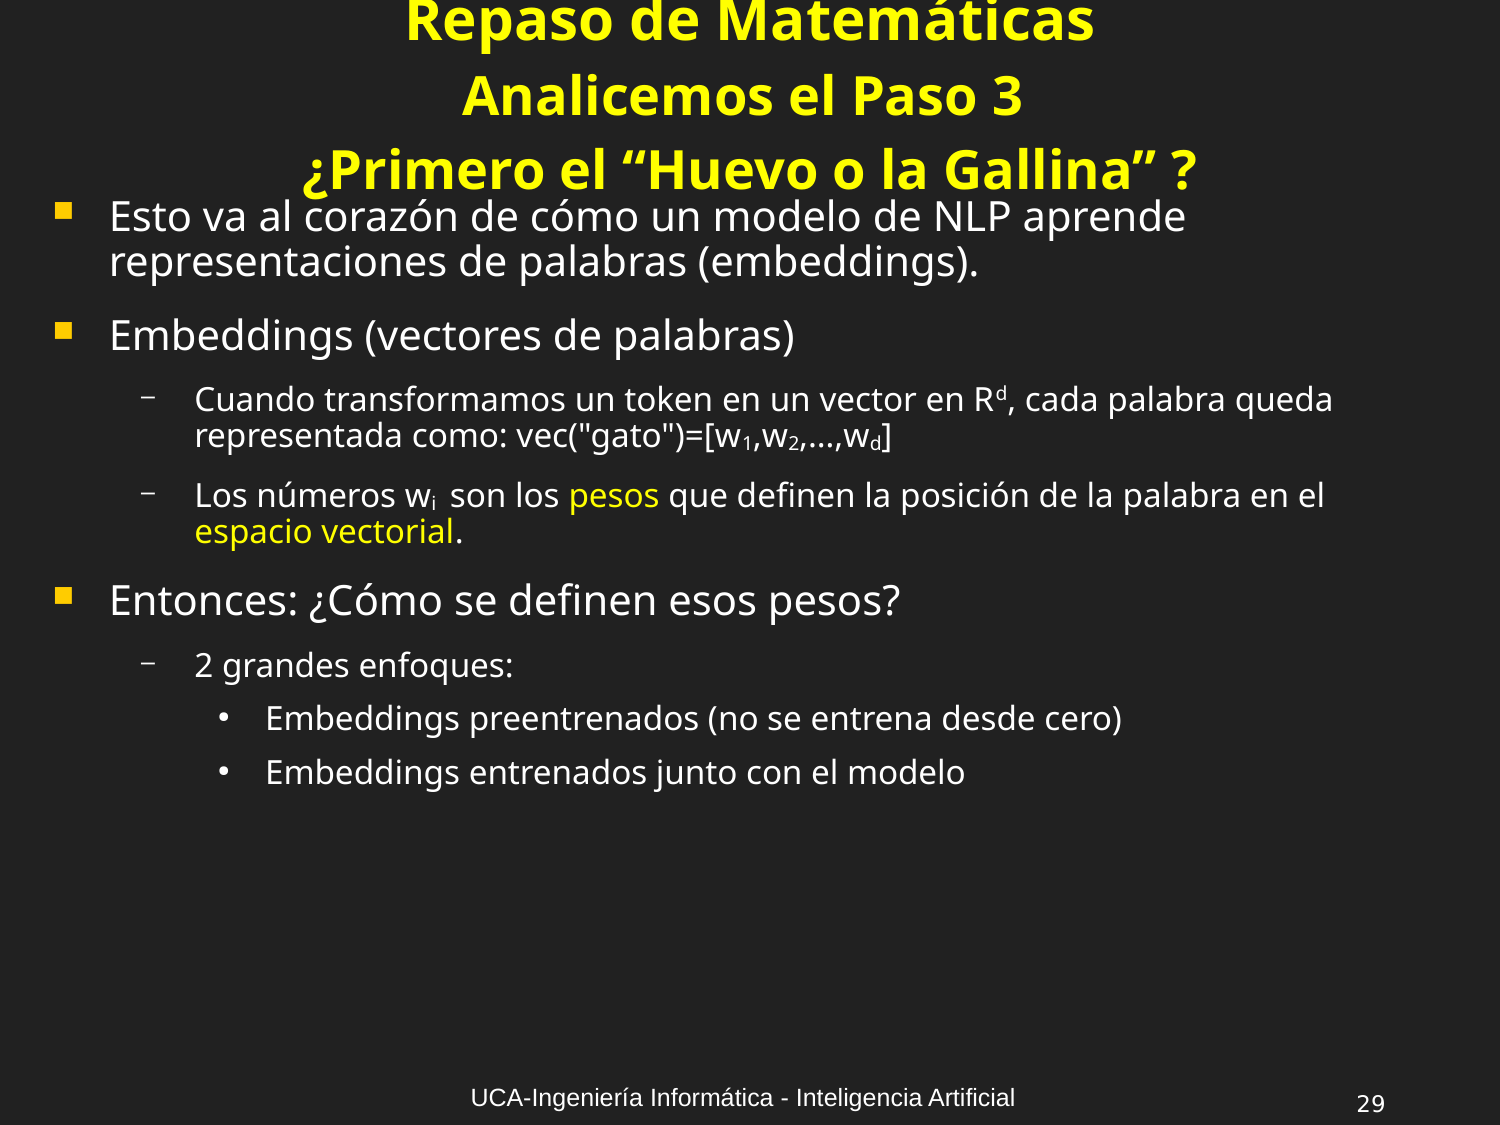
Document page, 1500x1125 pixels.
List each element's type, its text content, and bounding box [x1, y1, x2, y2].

title Repaso de Matemáticas Analicemos el Paso 3 ¿Primero el “Huevo o la Gallina” ? [75, 8, 1426, 176]
list Esto va al corazón de cómo un modelo de NLP aprende representaciones de palabras (embeddings). Embeddings (vectores de palabras) Cuando transformamos un token en un vector en Rd, cada palabra queda representada como: vec("gato")=[w1,w2,…,wd] Los números wi son los pesos que definen la posición de la palabra en el espacio vectorial. Entonces: ¿Cómo se definen esos pesos? 2 grandes enfoques: Embeddings preentrenados (no se entrena desde cero) Embeddings entrenados junto con el modelo [37, 187, 1388, 901]
